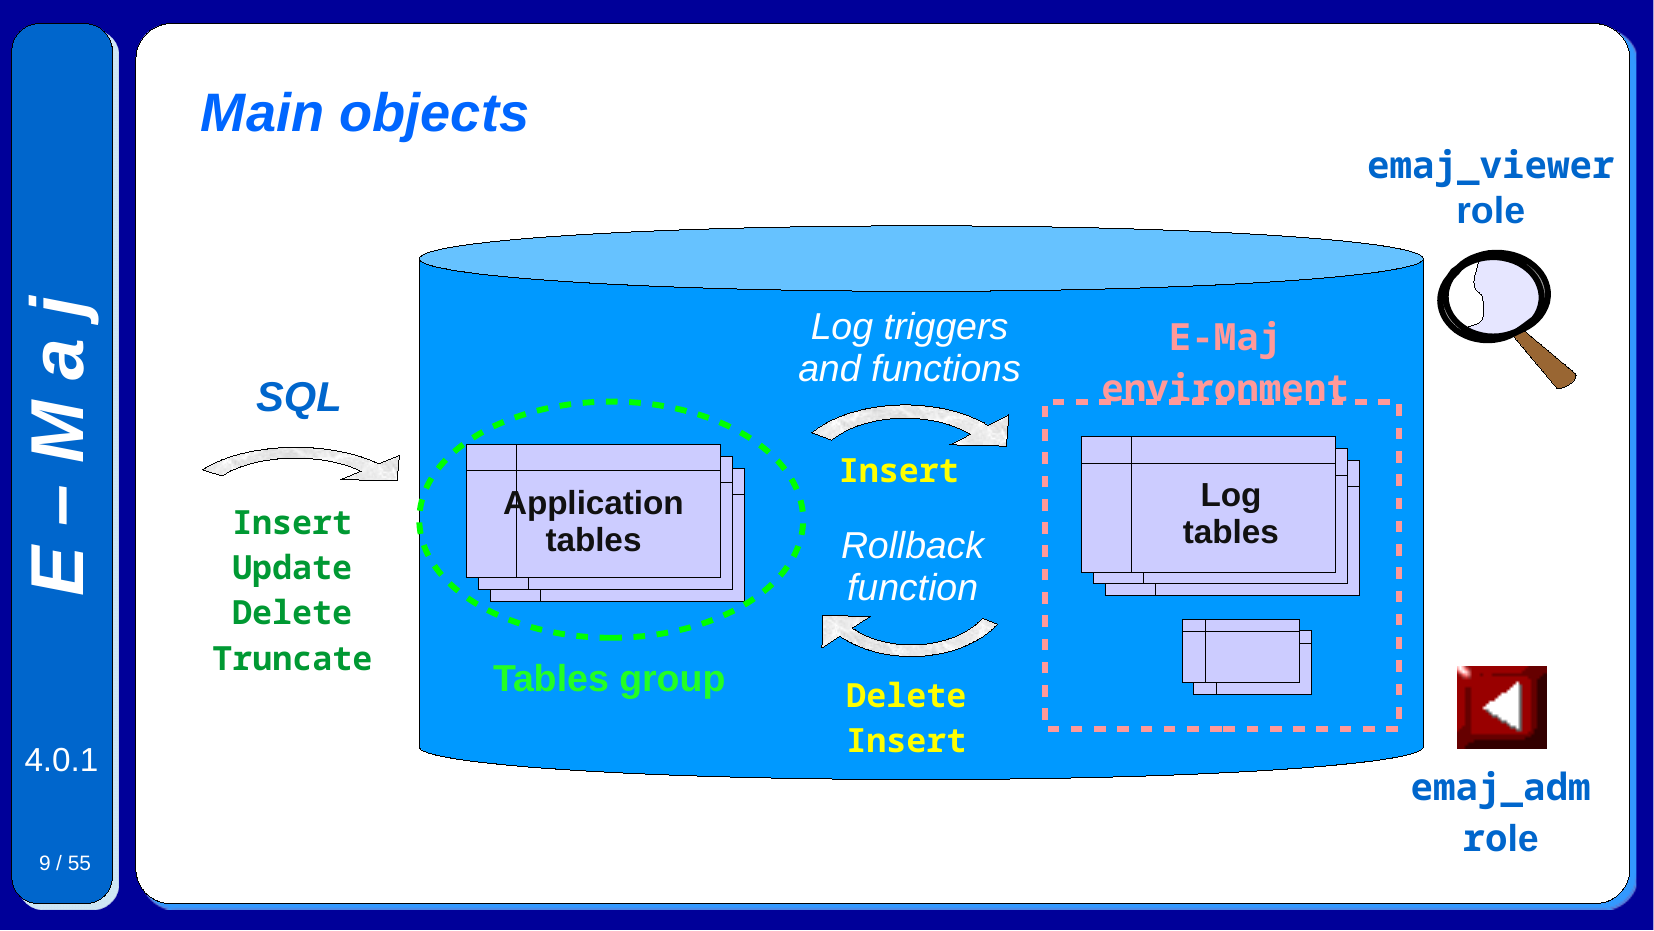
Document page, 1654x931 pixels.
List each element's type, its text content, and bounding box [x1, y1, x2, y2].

text_box [1440, 252, 1577, 389]
text_box Log tables [1138, 468, 1323, 561]
text_box [419, 260, 1424, 780]
text_box emaj_adm role [1395, 752, 1609, 859]
text_box Log triggers and functions [761, 298, 1058, 398]
text_box SQL [194, 366, 404, 428]
text_box Application tables [448, 476, 739, 569]
text_box Insert [817, 439, 981, 494]
picture [1457, 666, 1547, 749]
text_box Rollback function [755, 516, 1070, 616]
text_box Tables group [478, 649, 768, 707]
text_box E-Maj environment [1086, 303, 1369, 406]
title Main objects [200, 34, 1575, 191]
text_box emaj_viewer role [1352, 131, 1630, 233]
text_box Insert Update Delete Truncate [183, 491, 402, 661]
text_box [202, 447, 400, 481]
text_box Delete Insert [802, 664, 1010, 759]
